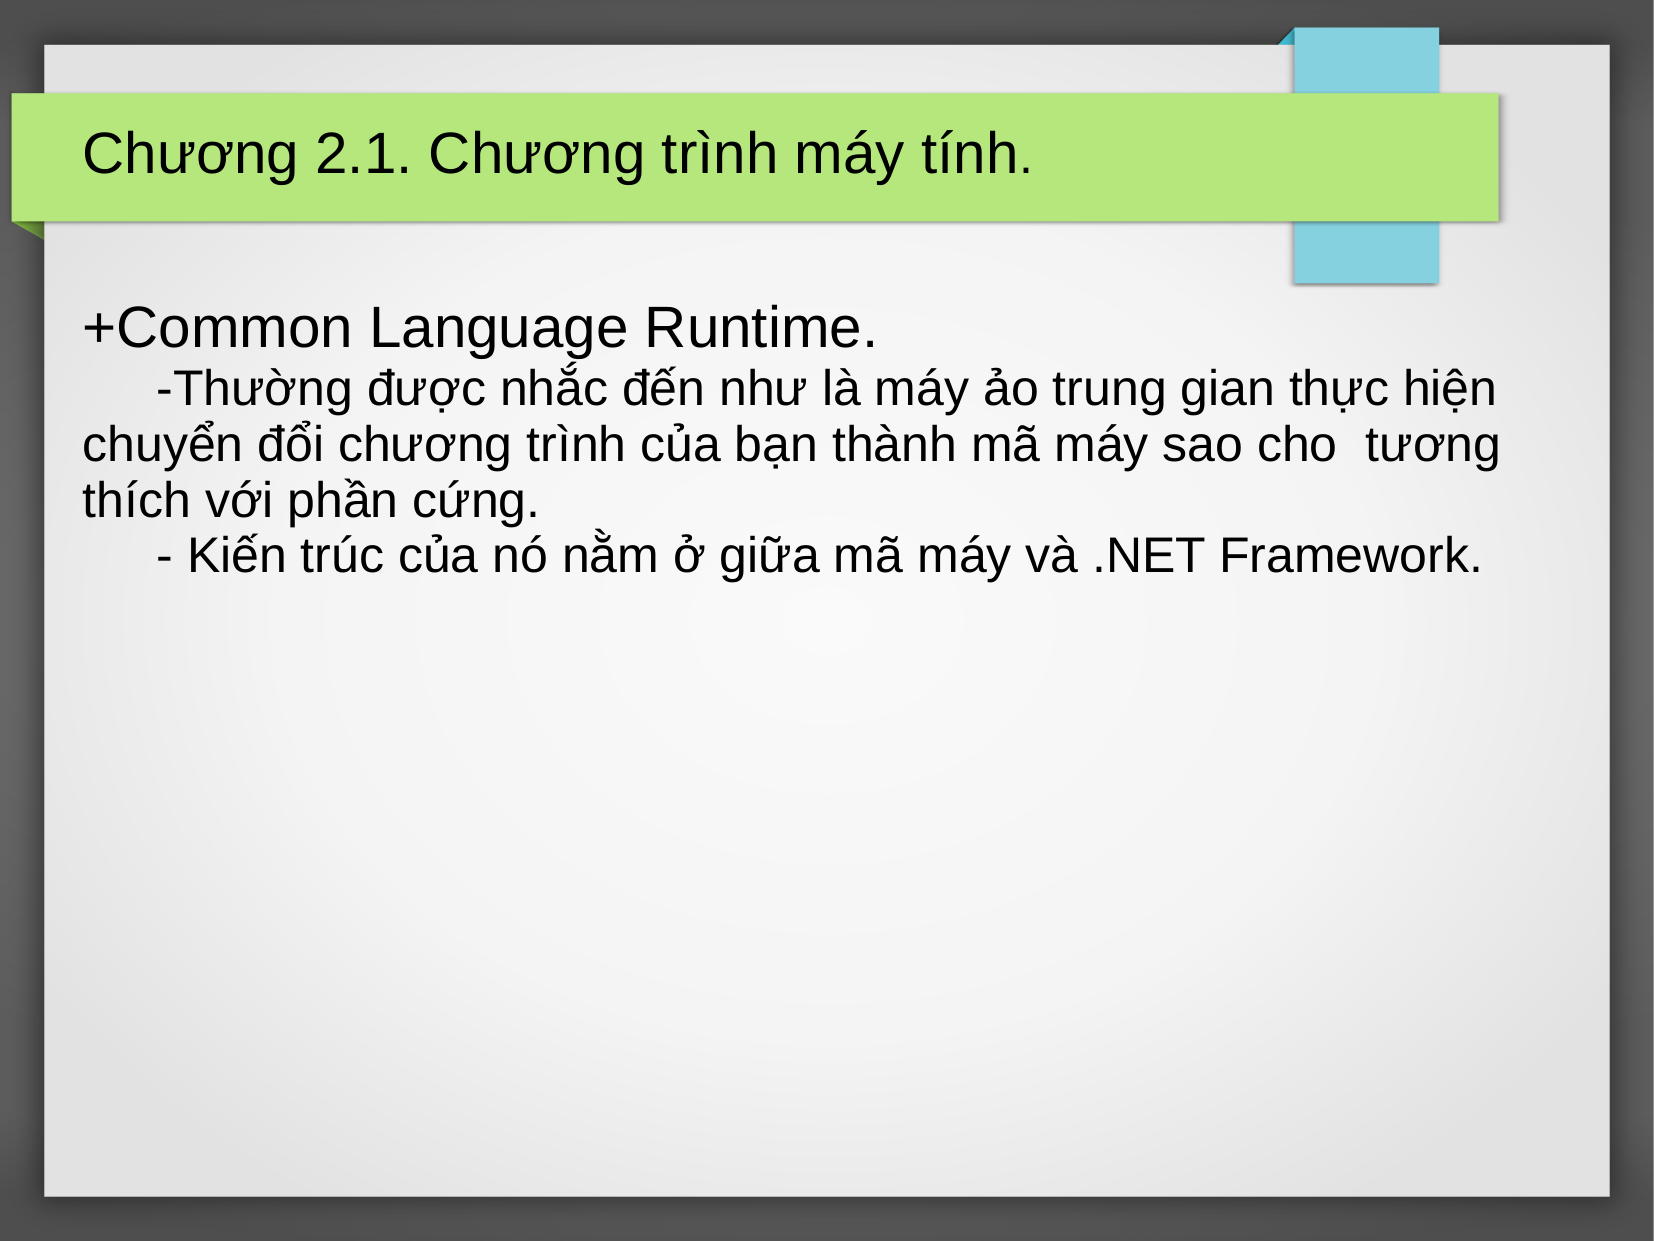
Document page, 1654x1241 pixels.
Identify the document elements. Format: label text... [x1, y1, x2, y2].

title Chương 2.1. Chương trình máy tính. [82, 94, 1264, 213]
subtitle +Common Language Runtime. -Thường được nhắc đến như là máy ảo trung gian thực hiện chuyển đổi chương trình của bạn thành mã máy sao cho tương thích với phần cứng. - Kiến trúc của nó nằm ở giữa mã máy và .NET Framework. [82, 295, 1571, 1015]
picture [0, 0, 1654, 1241]
